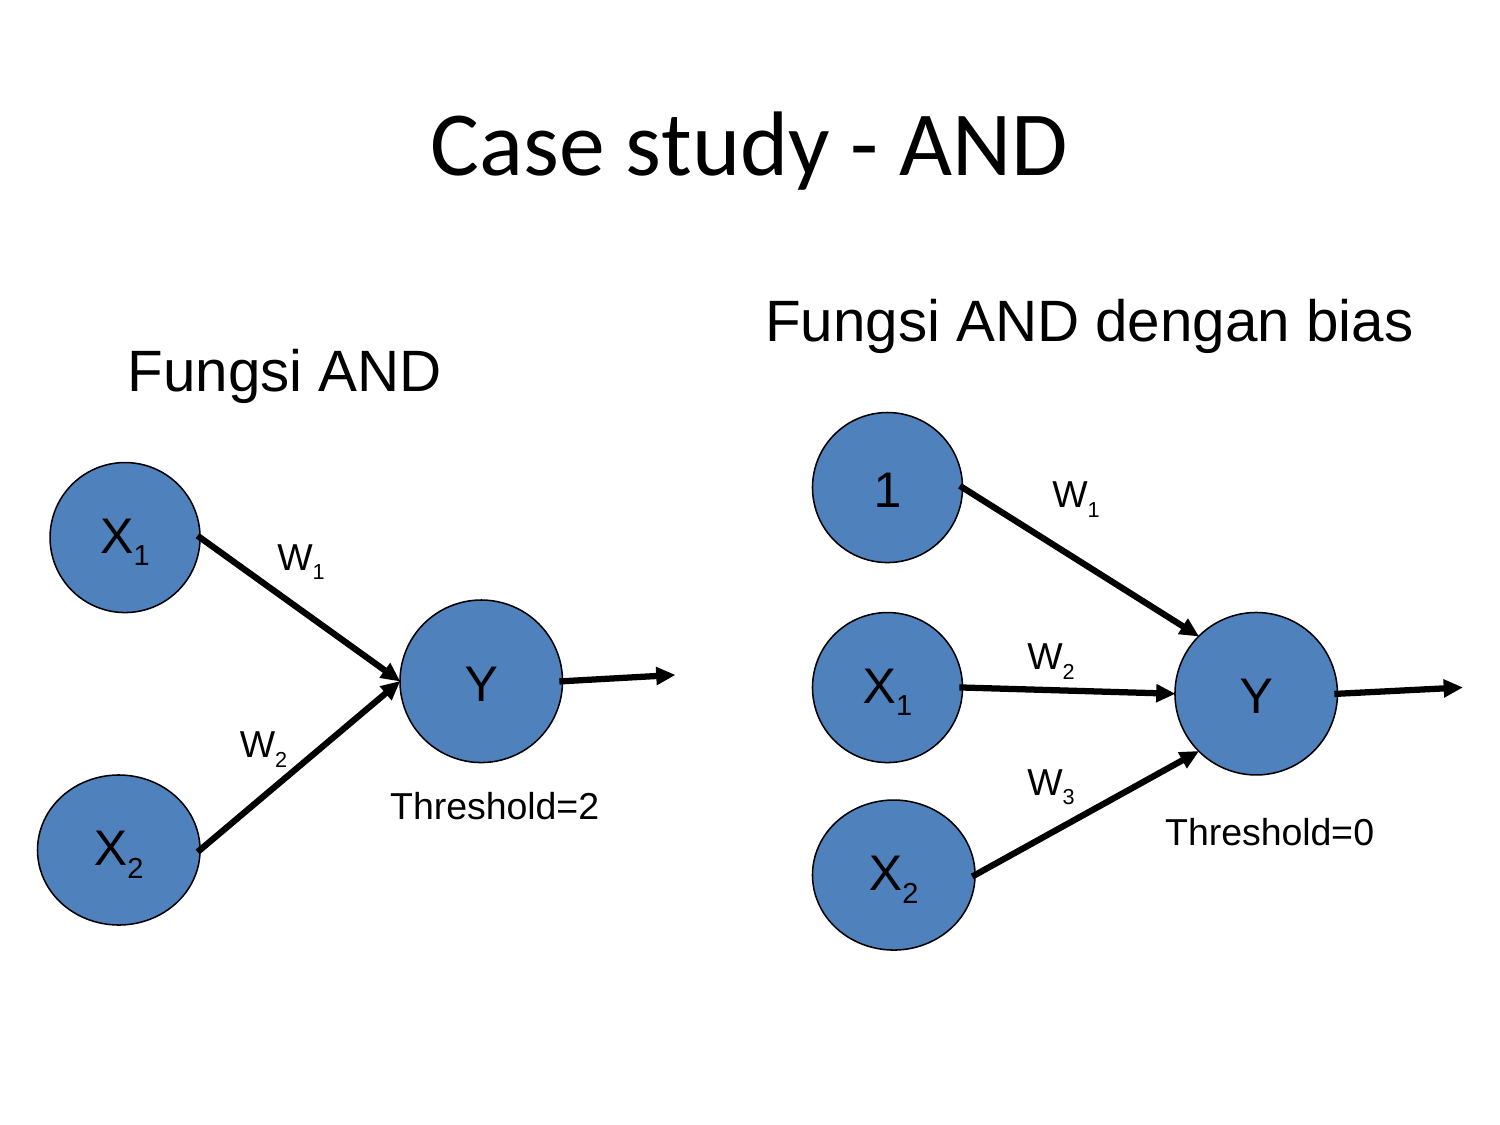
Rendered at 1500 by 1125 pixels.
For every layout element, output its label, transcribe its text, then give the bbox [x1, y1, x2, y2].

text_box Fungsi AND [113, 324, 457, 411]
text_box W2 [1012, 624, 1113, 692]
text_box W1 [262, 524, 363, 592]
text_box W1 [1037, 462, 1138, 530]
text_box Threshold=2 [375, 774, 615, 836]
text_box X2 [812, 800, 975, 951]
text_box X2 [37, 774, 200, 926]
text_box W3 [1012, 749, 1113, 817]
text_box X1 [812, 612, 963, 763]
text_box X1 [50, 462, 200, 613]
text_box W2 [224, 712, 325, 780]
text_box Threshold=0 [1150, 799, 1390, 861]
text_box Y [400, 600, 563, 763]
text_box Fungsi AND dengan bias [750, 275, 1430, 361]
text_box 1 [812, 412, 963, 563]
title Case study - AND [75, 45, 1426, 233]
text_box Y [1174, 612, 1338, 775]
